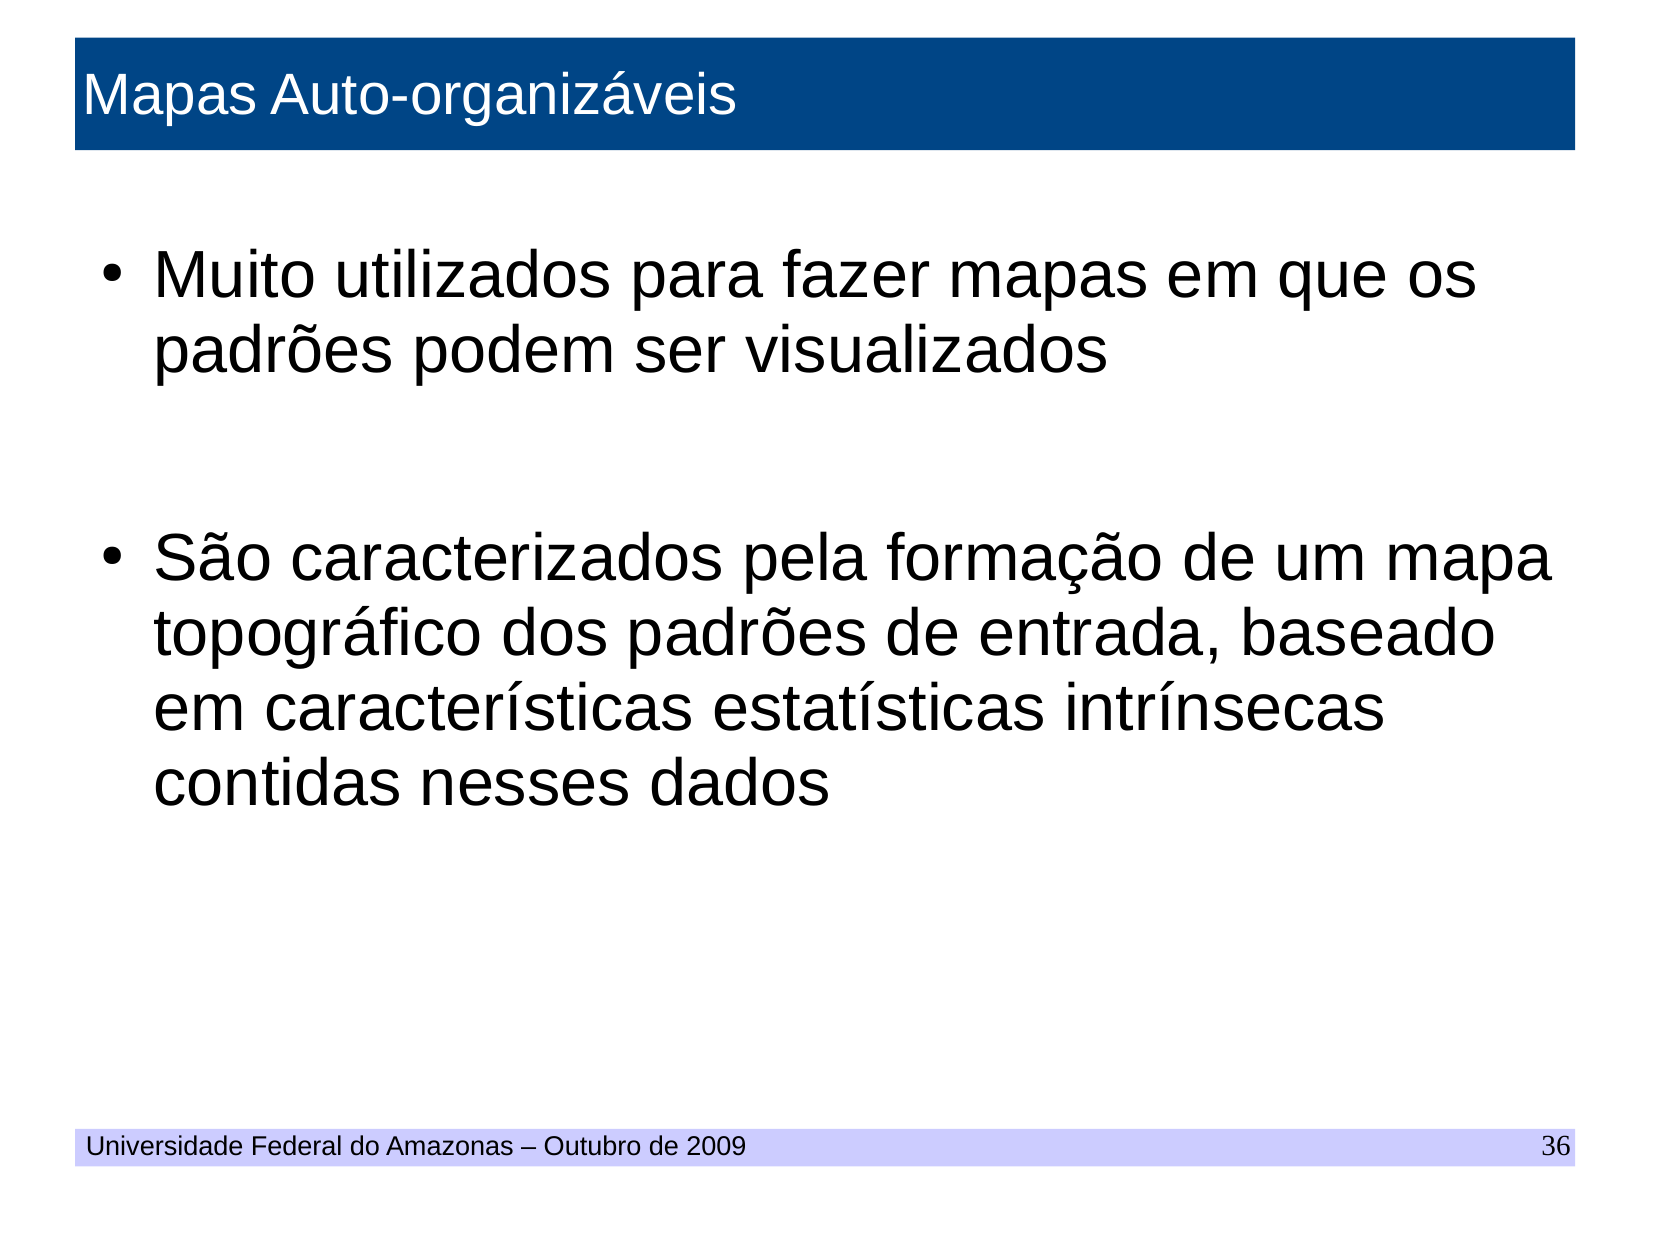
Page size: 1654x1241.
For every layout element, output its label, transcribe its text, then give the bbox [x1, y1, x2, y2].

title Mapas Auto-organizáveis [82, 43, 1571, 145]
list Muito utilizados para fazer mapas em que os padrões podem ser visualizados São caracterizados pela formação de um mapa topográfico dos padrões de entrada, baseado em características estatísticas intrínsecas contidas nesses dados [82, 237, 1571, 1056]
